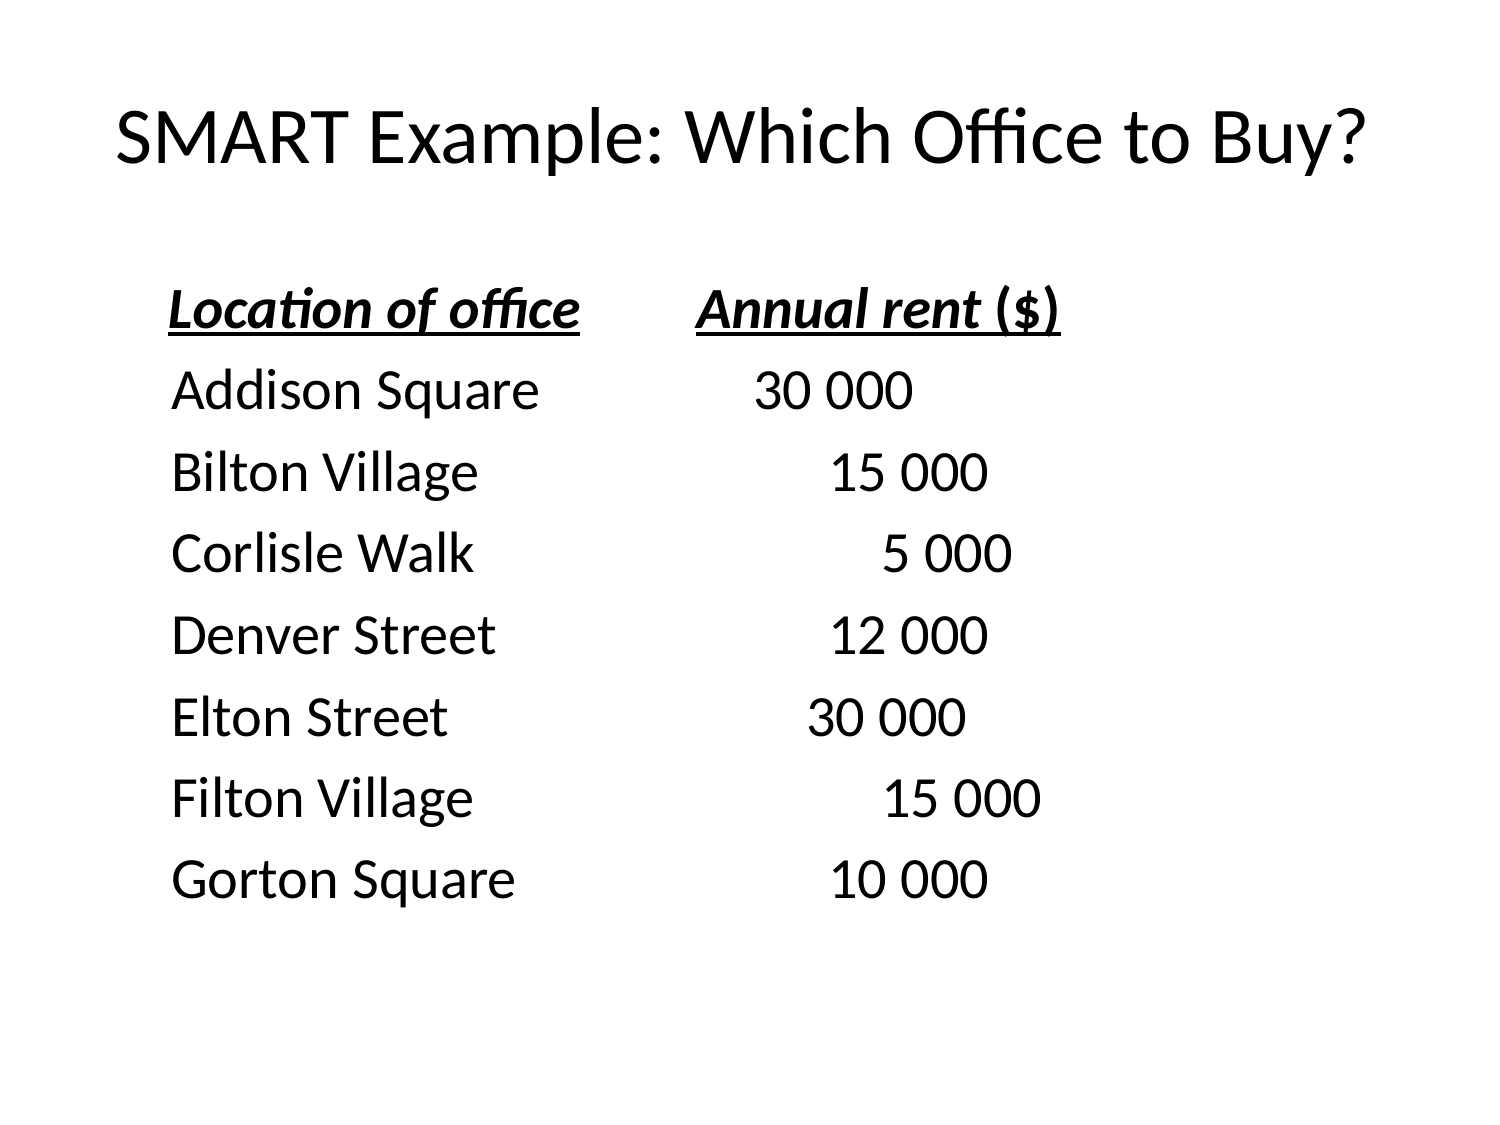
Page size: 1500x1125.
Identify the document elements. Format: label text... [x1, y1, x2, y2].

text_box SMART Example: Which Office to Buy? [50, 37, 1438, 225]
text_box Location of office Annual rent ($) Addison Square 30 000 Bilton Village 15 000 Corlisle Walk 5 000 Denver Street 12 000 Elton Street 30 000 Filton Village 15 000 Gorton Square 10 000 [99, 262, 1450, 1005]
